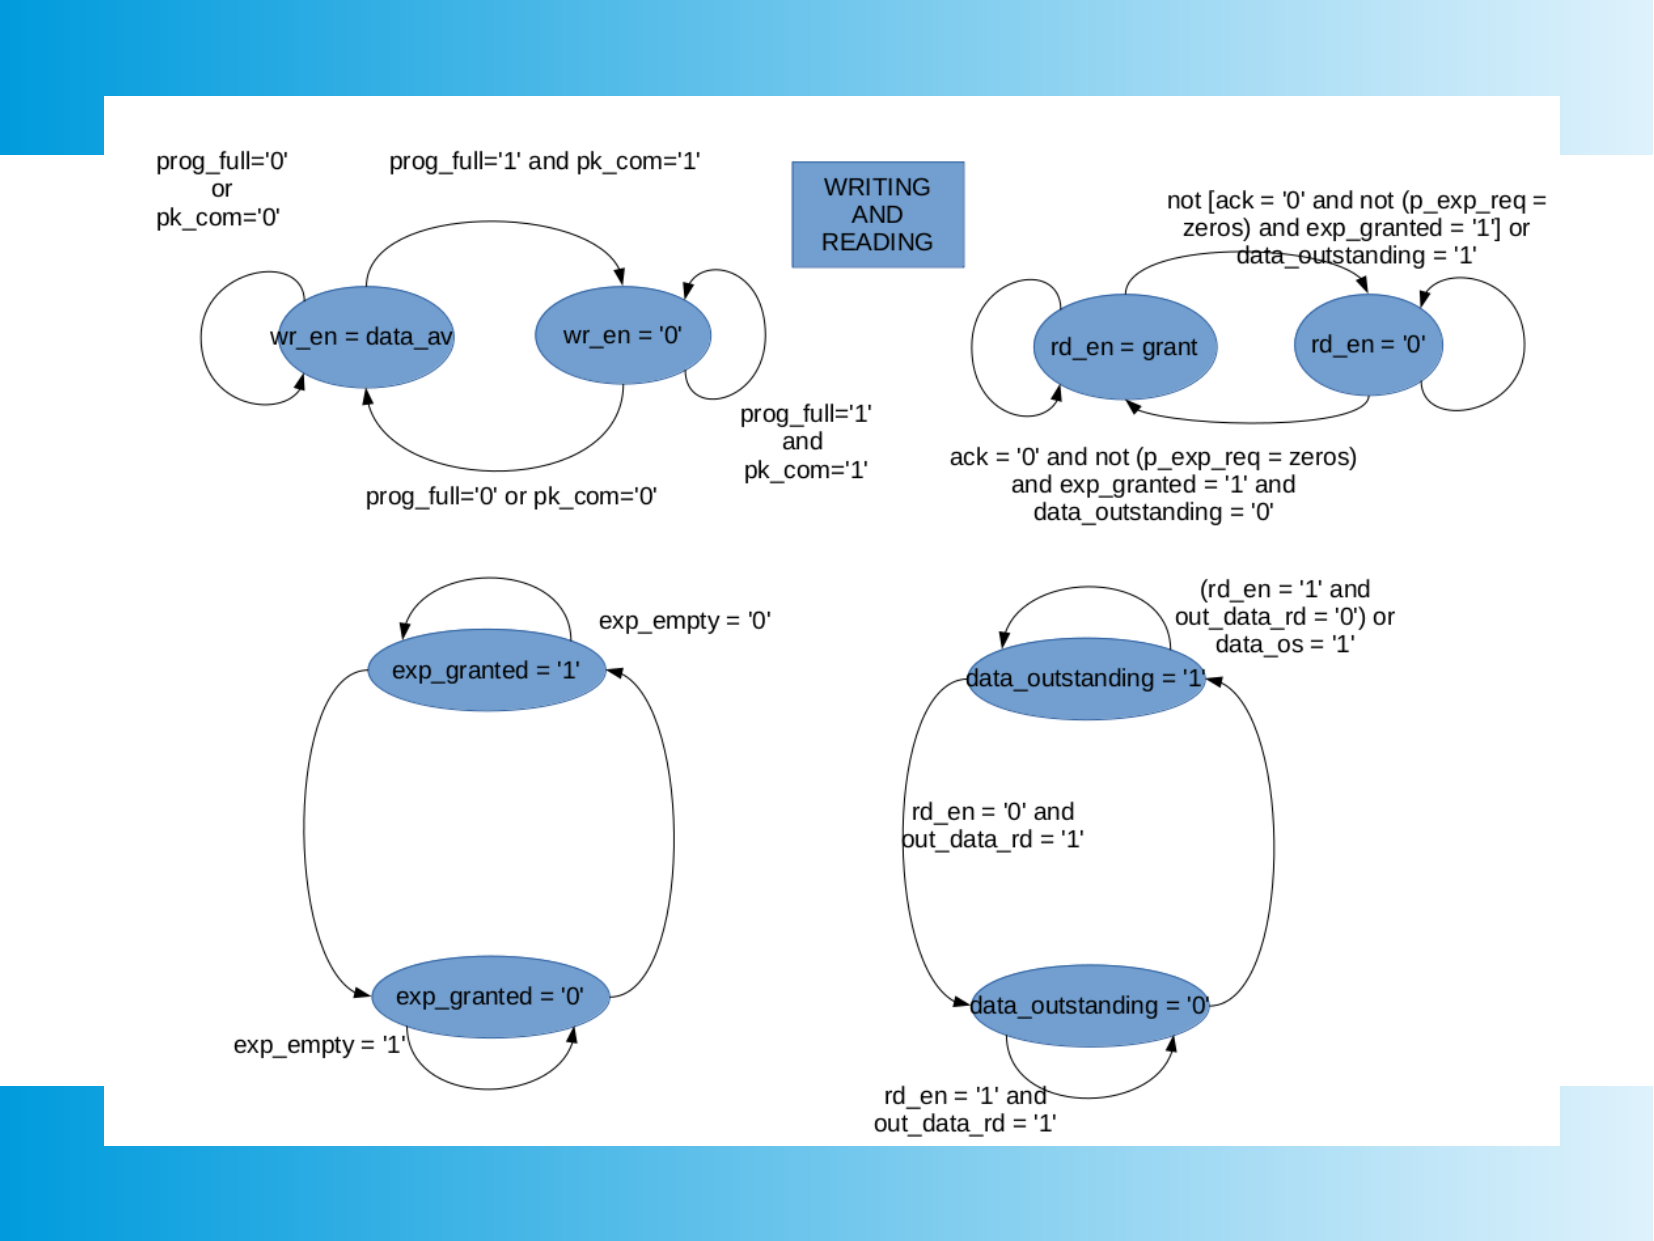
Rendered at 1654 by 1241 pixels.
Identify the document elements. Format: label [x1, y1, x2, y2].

picture [104, 0, 1560, 1241]
